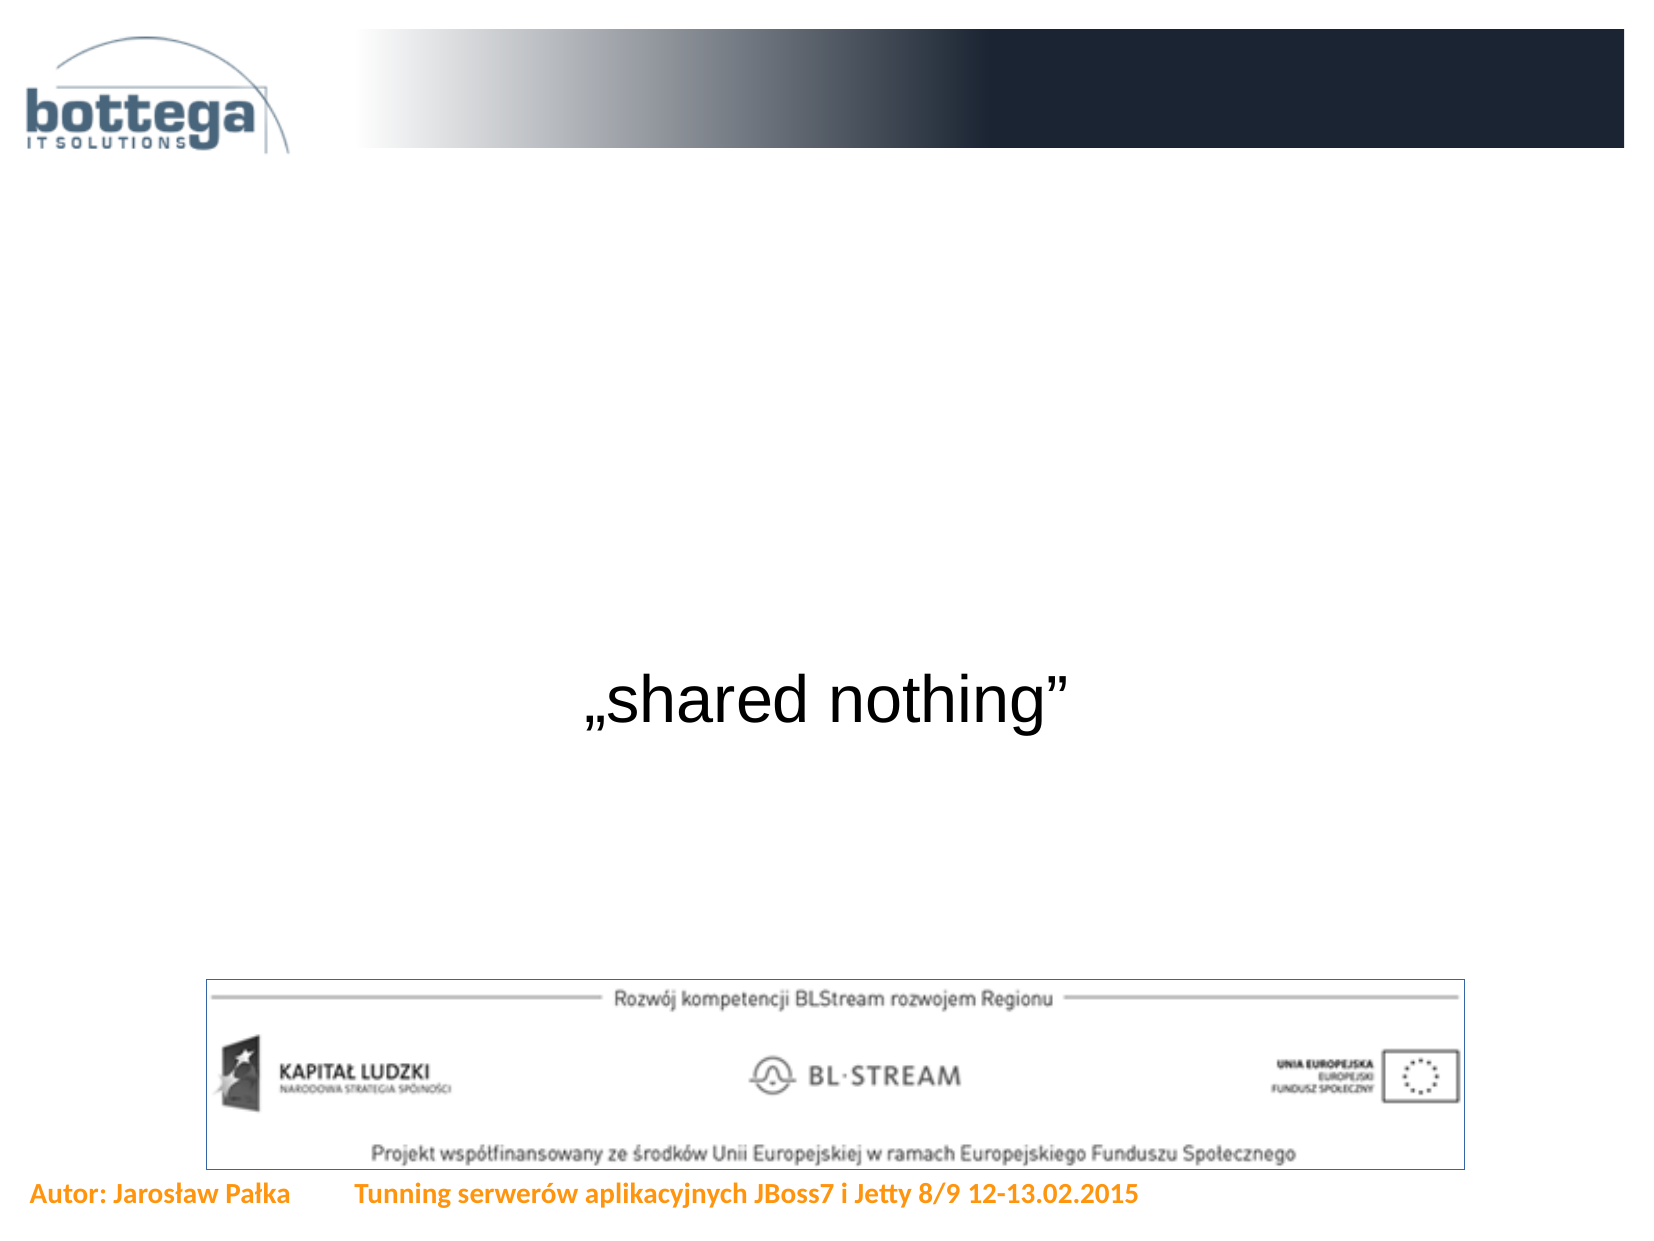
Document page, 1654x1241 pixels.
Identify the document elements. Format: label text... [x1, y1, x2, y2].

picture [207, 1109, 1464, 1169]
picture [17, 29, 296, 160]
subtitle „shared nothing” [82, 290, 1571, 1109]
